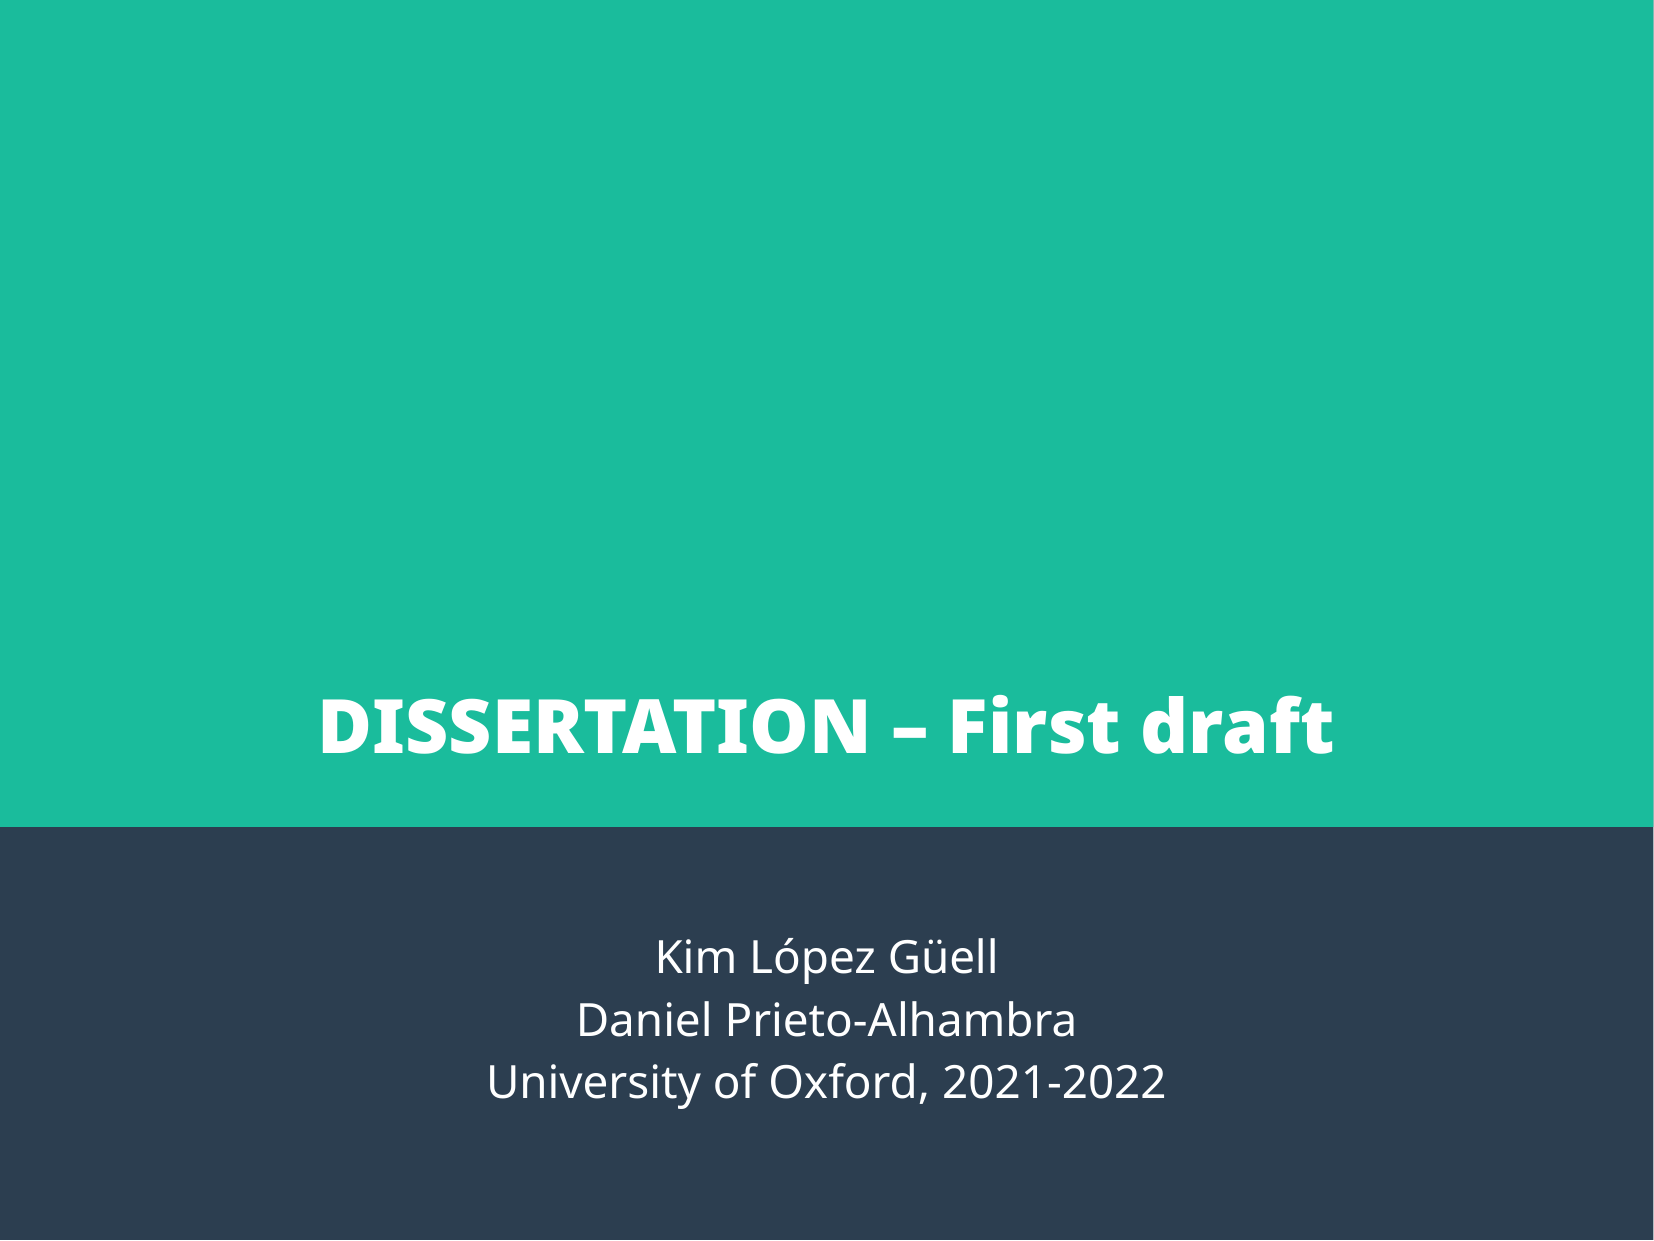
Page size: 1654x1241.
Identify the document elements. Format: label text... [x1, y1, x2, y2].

title DISSERTATION – First draft [59, 620, 1595, 778]
subtitle Kim López Güell Daniel Prieto-Alhambra University of Oxford, 2021-2022 [59, 856, 1595, 1182]
